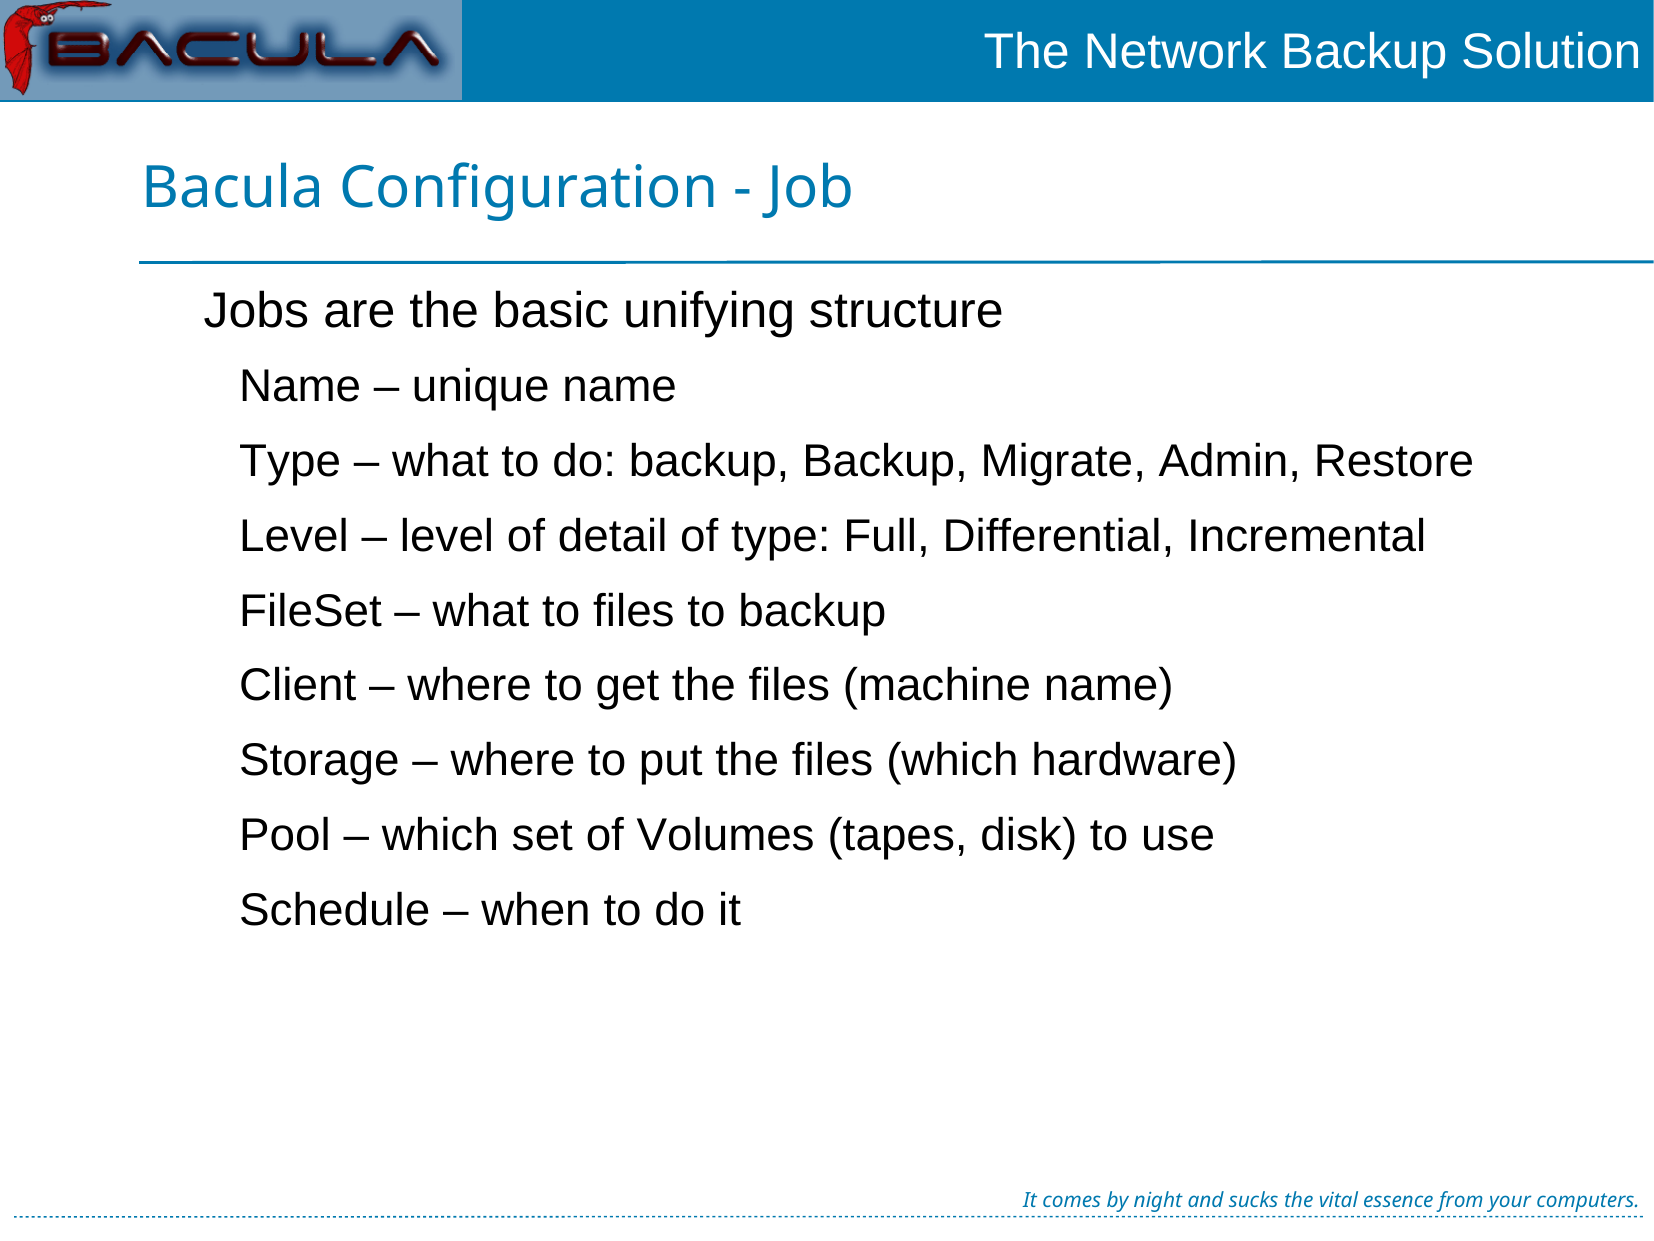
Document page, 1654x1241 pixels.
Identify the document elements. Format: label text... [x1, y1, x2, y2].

picture [0, 0, 461, 99]
list Jobs are the basic unifying structure Name – unique name Type – what to do: backup, Backup, Migrate, Admin, Restore Level – level of detail of type: Full, Differential, Incremental FileSet – what to files to backup Client – where to get the files (machine name) Storage – where to put the files (which hardware) Pool – which set of Volumes (tapes, disk) to use Schedule – when to do it [144, 281, 1538, 1088]
title Bacula Configuration - Job [141, 112, 1501, 226]
